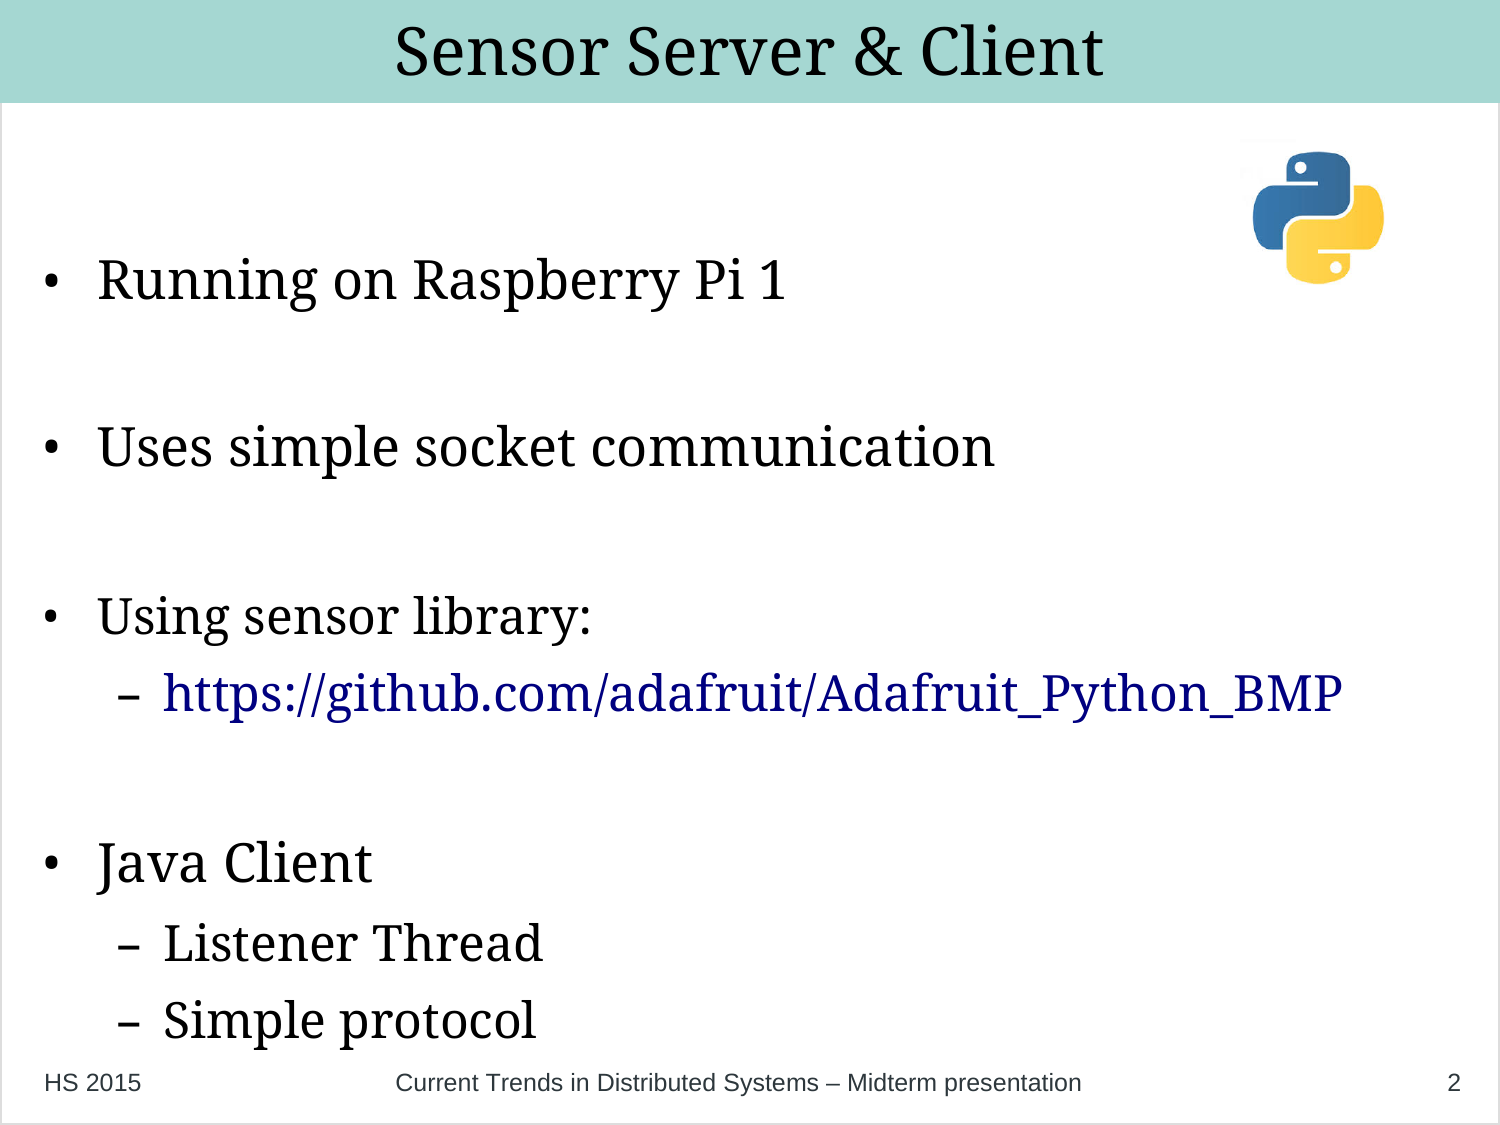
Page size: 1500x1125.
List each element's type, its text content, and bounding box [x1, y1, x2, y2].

title Sensor Server & Client [0, 0, 1500, 100]
list Running on Raspberry Pi 1 Uses simple socket communication Using sensor library: https://github.com/adafruit/Adafruit_Python_BMP Java Client Listener Thread Simple protocol [26, 145, 1477, 1125]
picture [1240, 139, 1396, 296]
